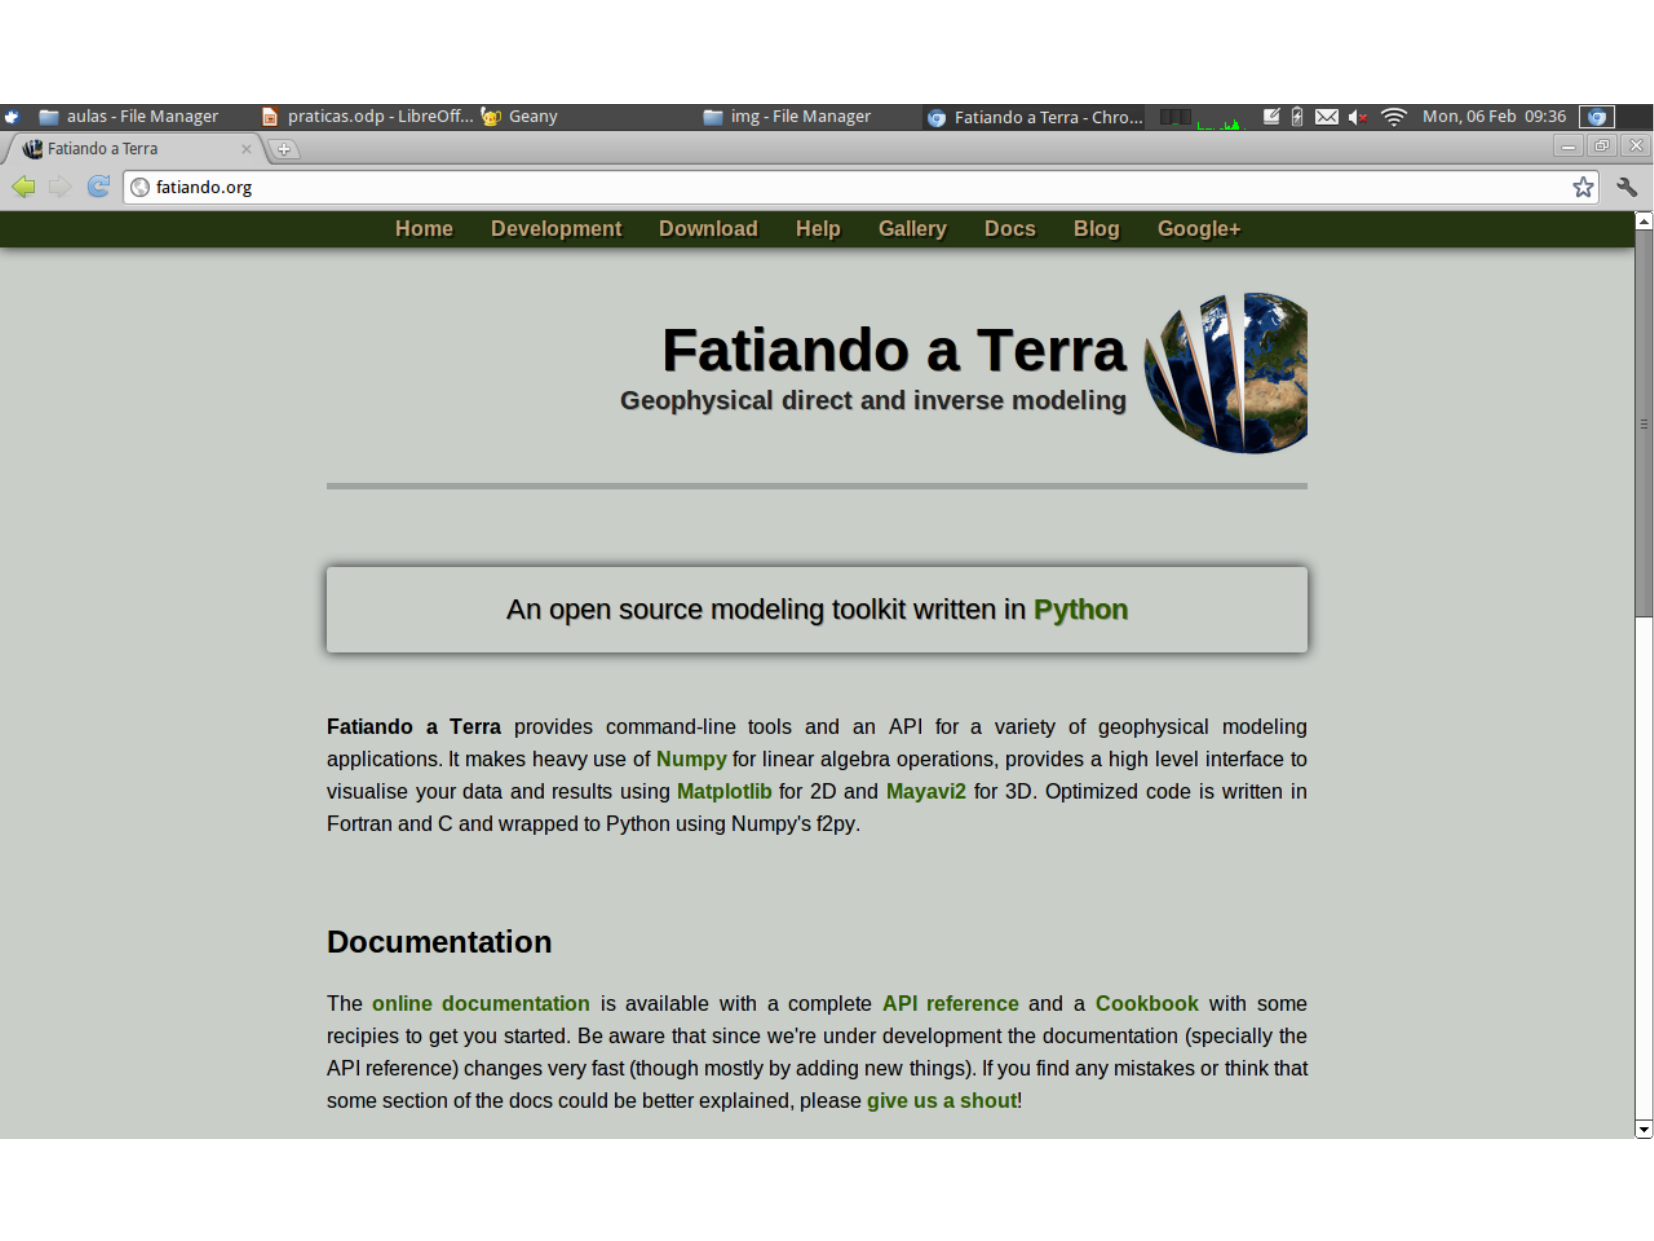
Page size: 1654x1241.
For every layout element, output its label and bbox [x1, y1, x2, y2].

picture [0, 104, 1654, 1139]
